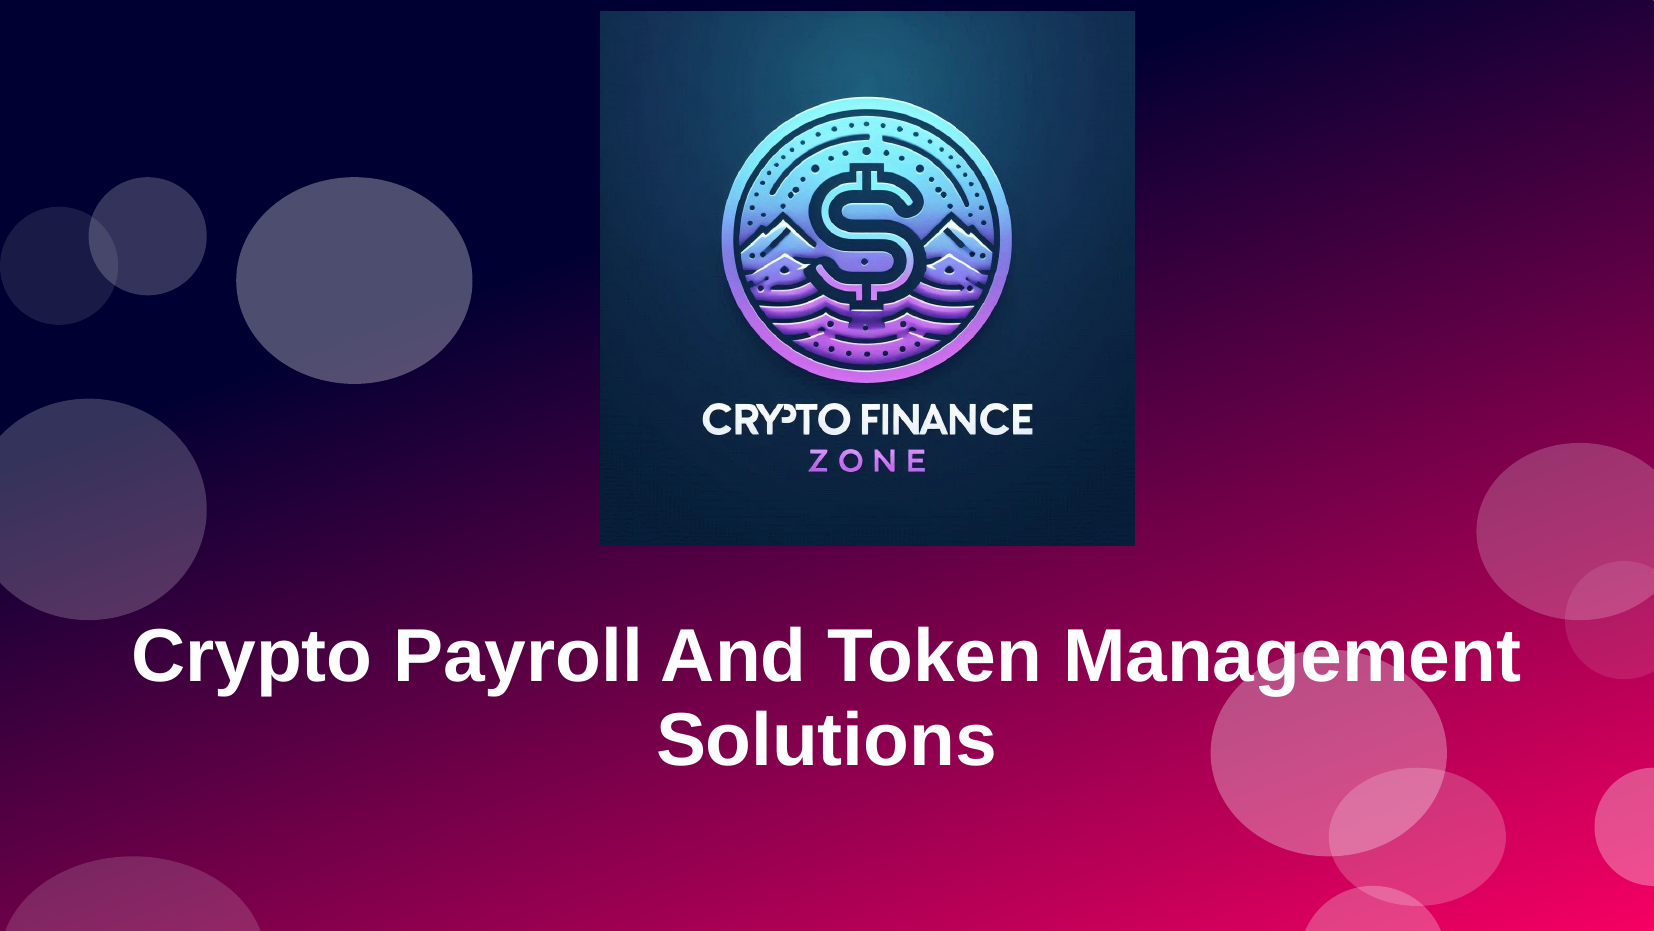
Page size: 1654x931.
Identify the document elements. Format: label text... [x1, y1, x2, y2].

subtitle Crypto Payroll And Token Management Solutions [82, 531, 1571, 864]
picture [600, 11, 1135, 546]
